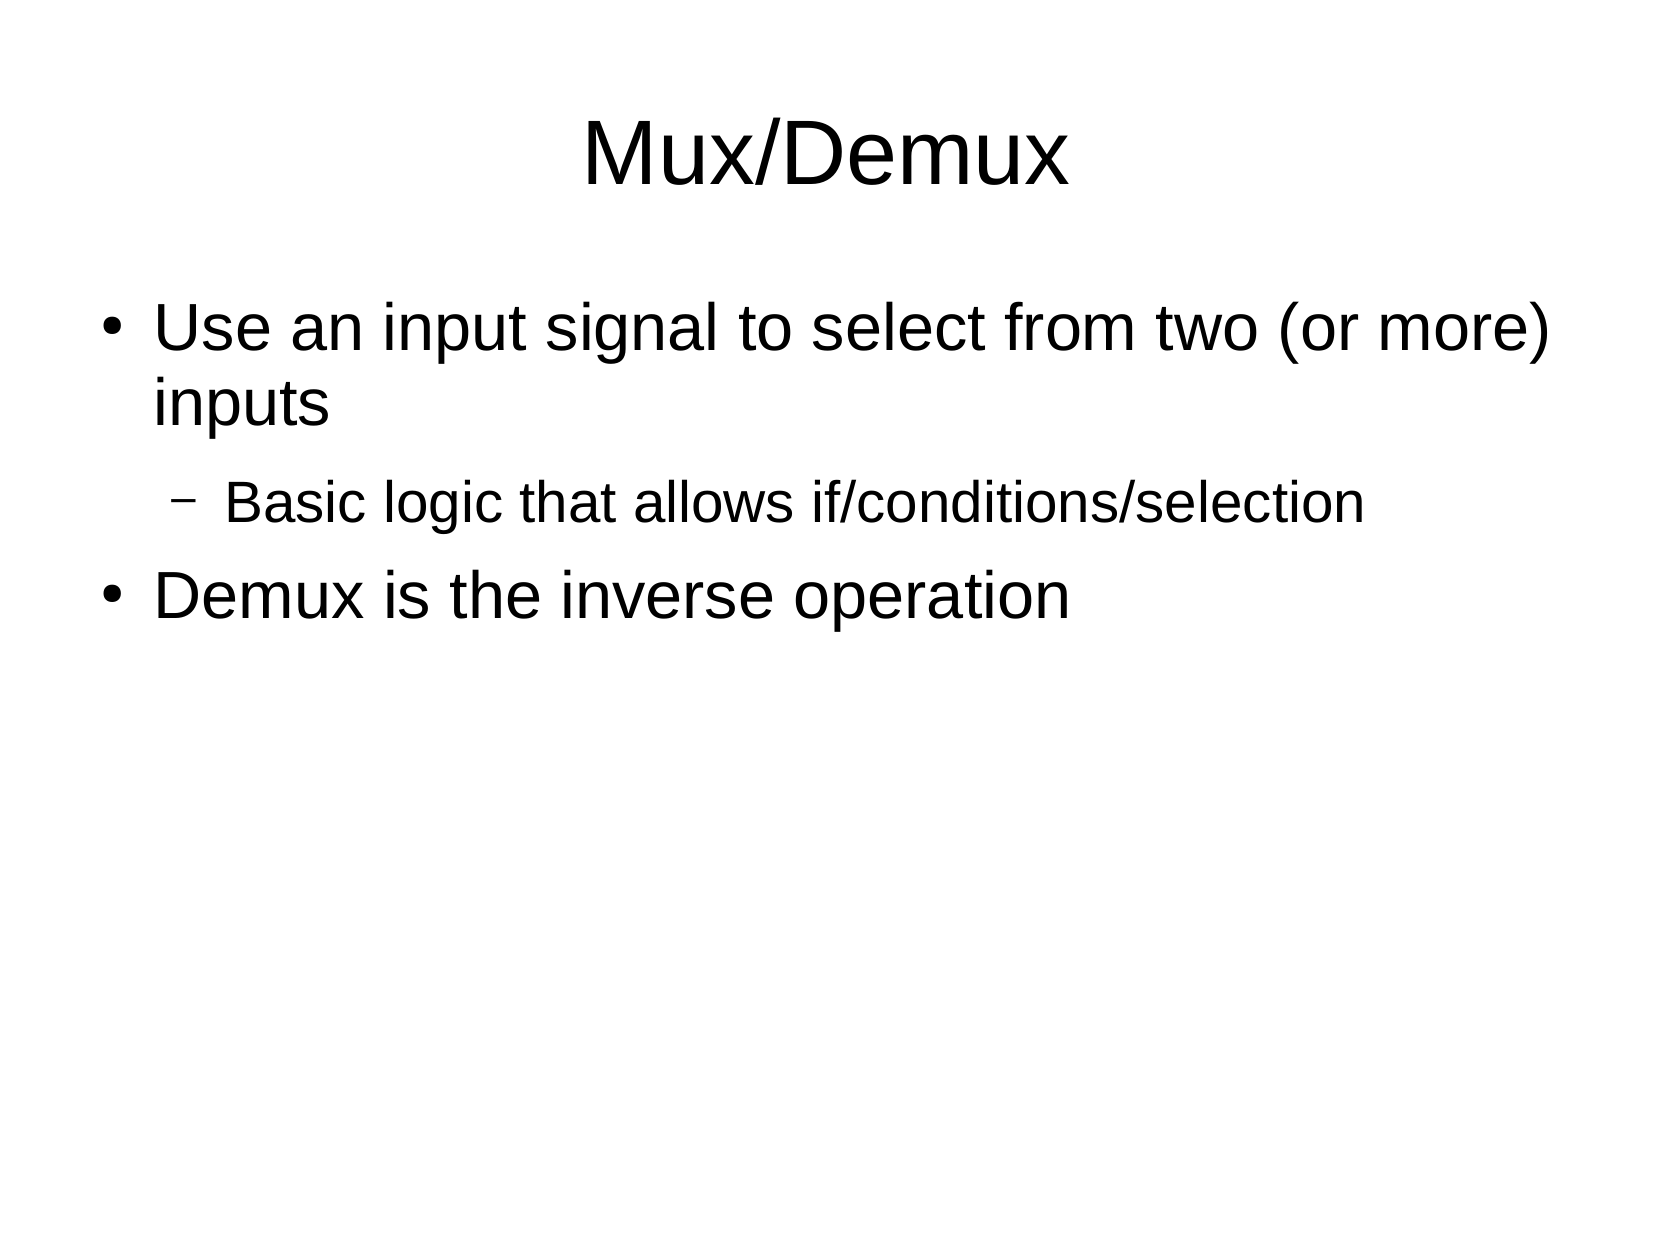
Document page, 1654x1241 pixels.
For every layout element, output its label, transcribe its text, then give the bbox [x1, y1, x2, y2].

list Use an input signal to select from two (or more) inputs Basic logic that allows if/conditions/selection Demux is the inverse operation [82, 290, 1571, 1010]
title Mux/Demux [82, 49, 1571, 257]
